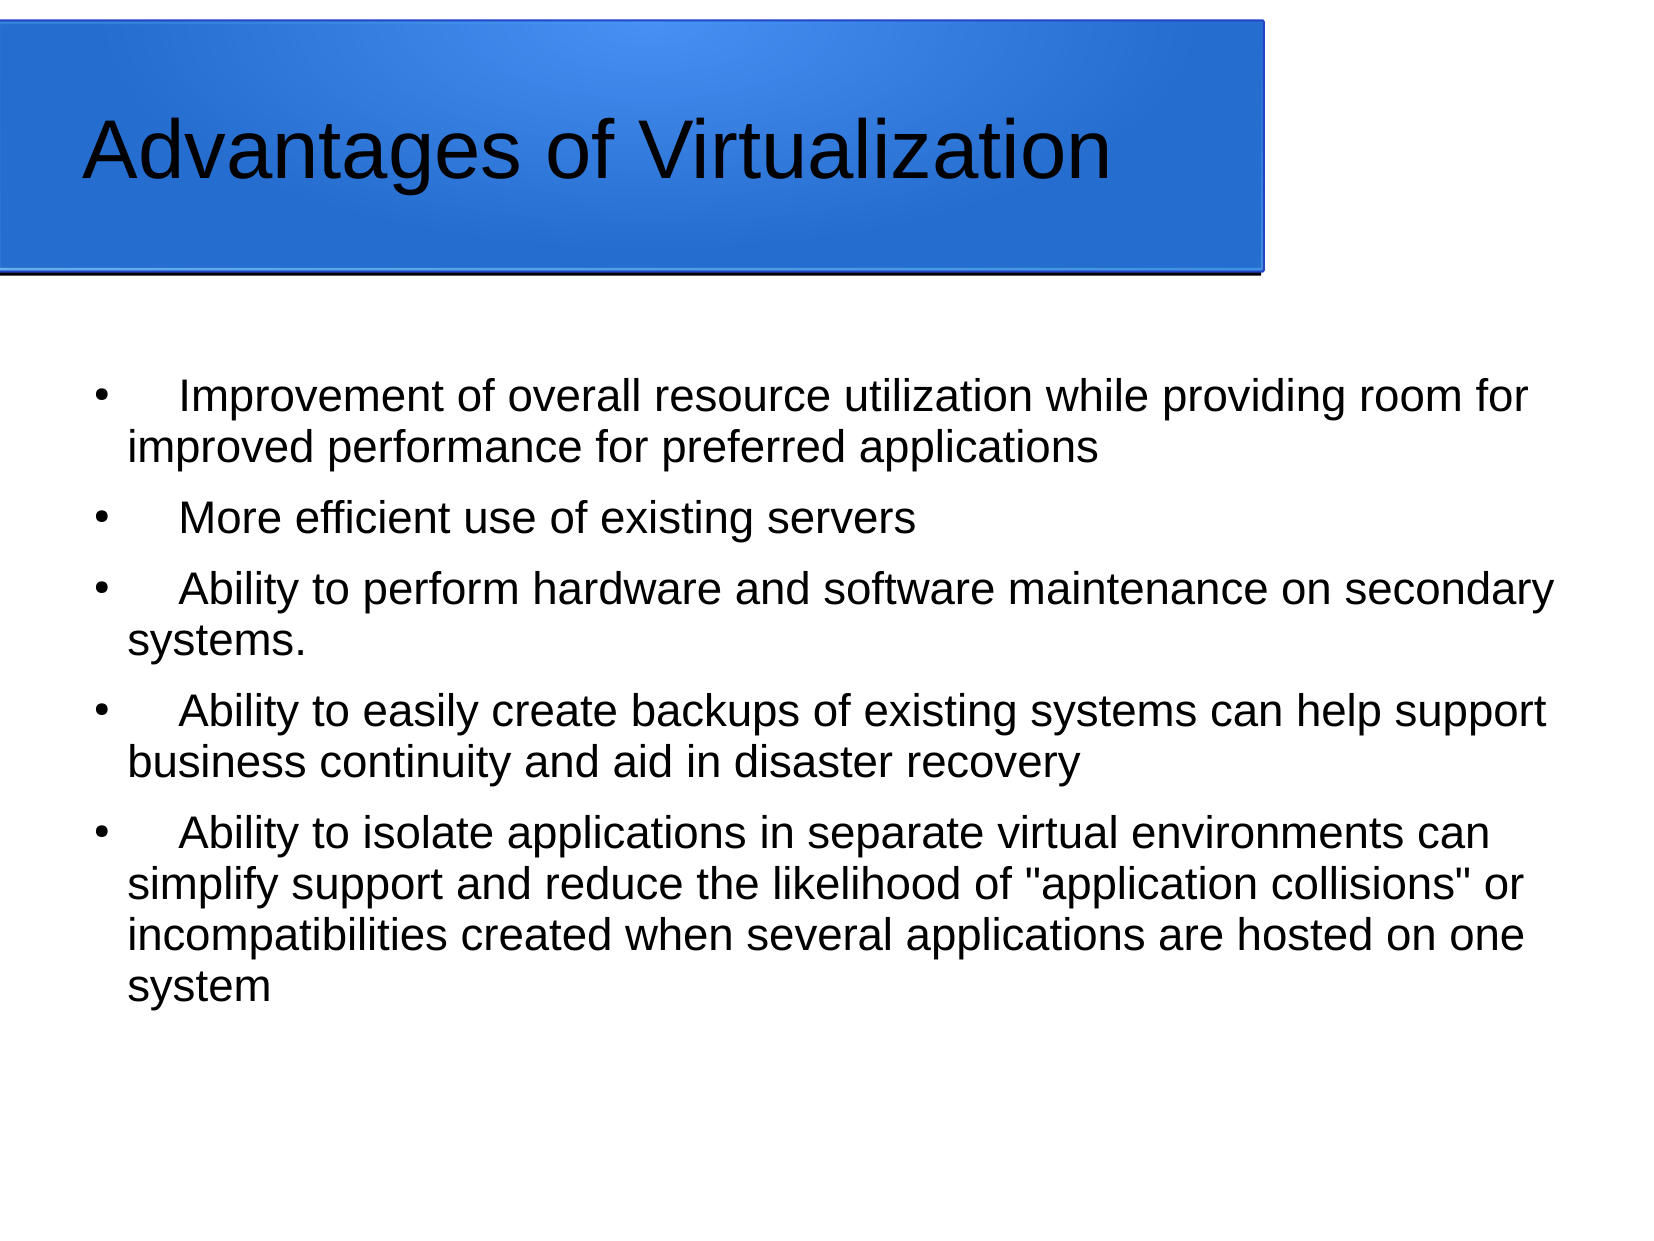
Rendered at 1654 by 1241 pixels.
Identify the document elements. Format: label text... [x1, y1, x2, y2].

title Advantages of Virtualization [82, 47, 1235, 252]
list Improvement of overall resource utilization while providing room for improved performance for preferred applications More efficient use of existing servers Ability to perform hardware and software maintenance on secondary systems. Ability to easily create backups of existing systems can help support business continuity and aid in disaster recovery Ability to isolate applications in separate virtual environments can simplify support and reduce the likelihood of "application collisions" or incompatibilities created when several applications are hosted on one system [82, 299, 1571, 1019]
